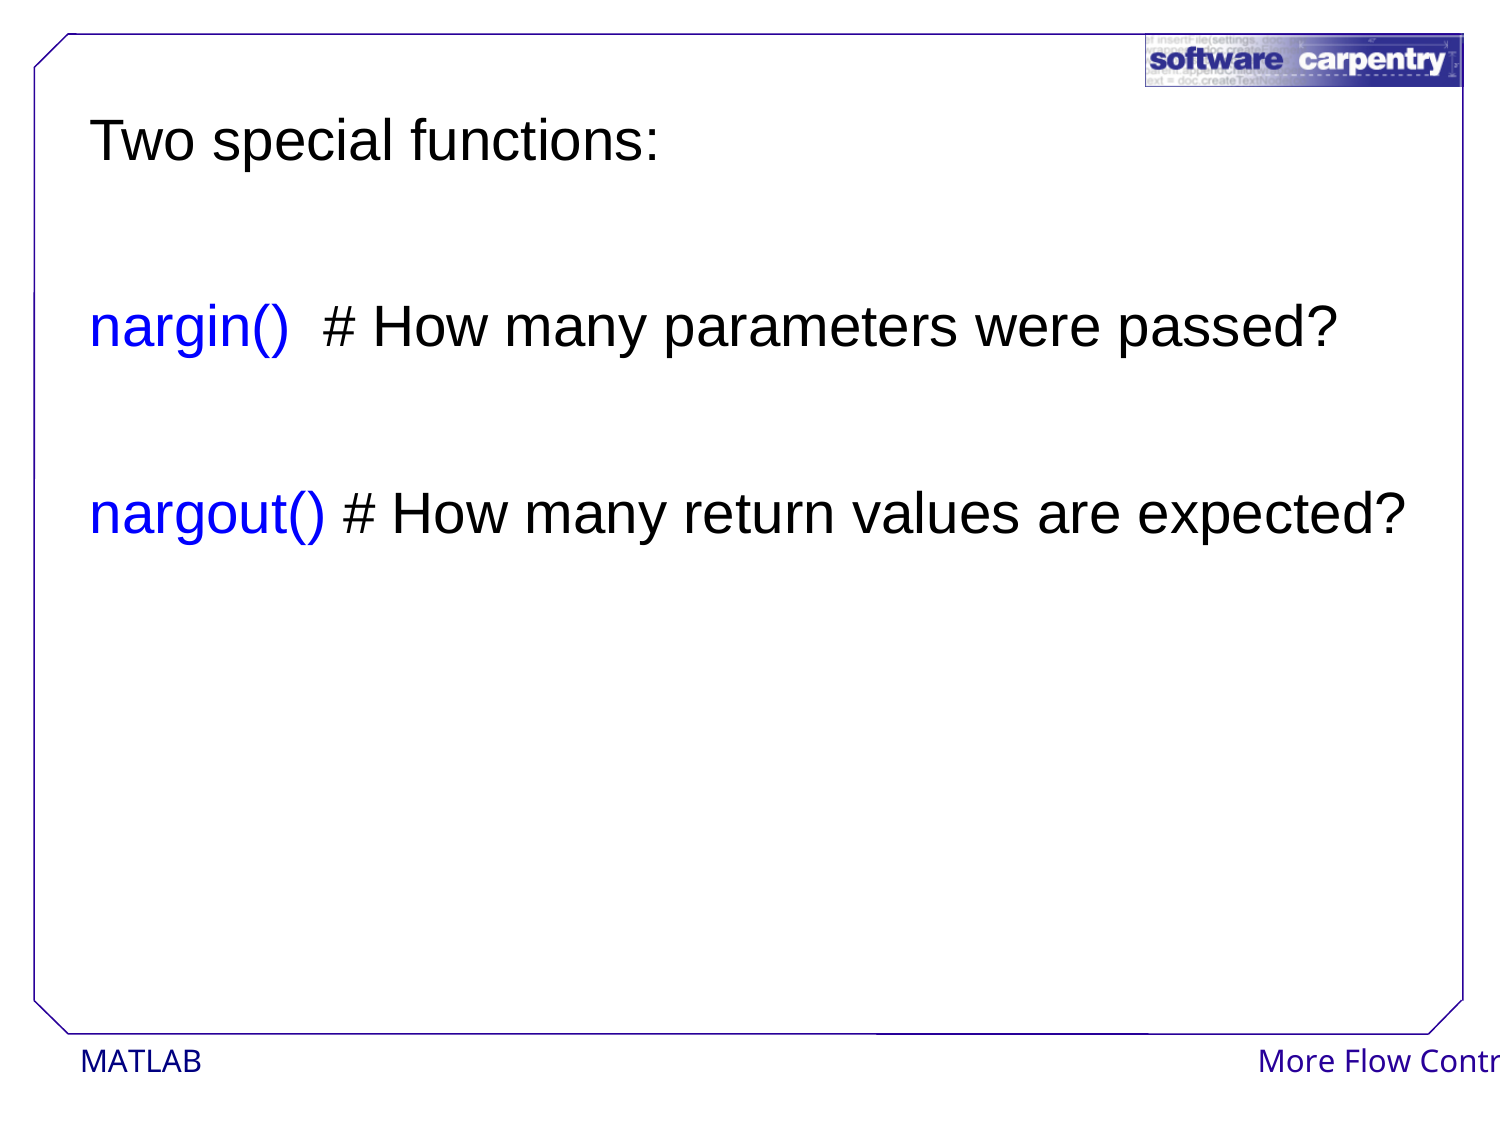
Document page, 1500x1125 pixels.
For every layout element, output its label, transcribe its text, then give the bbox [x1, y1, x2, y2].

list Two special functions: nargin() # How many parameters were passed? nargout() # How many return values are expected? [75, 99, 1426, 1013]
picture [1145, 33, 1464, 87]
